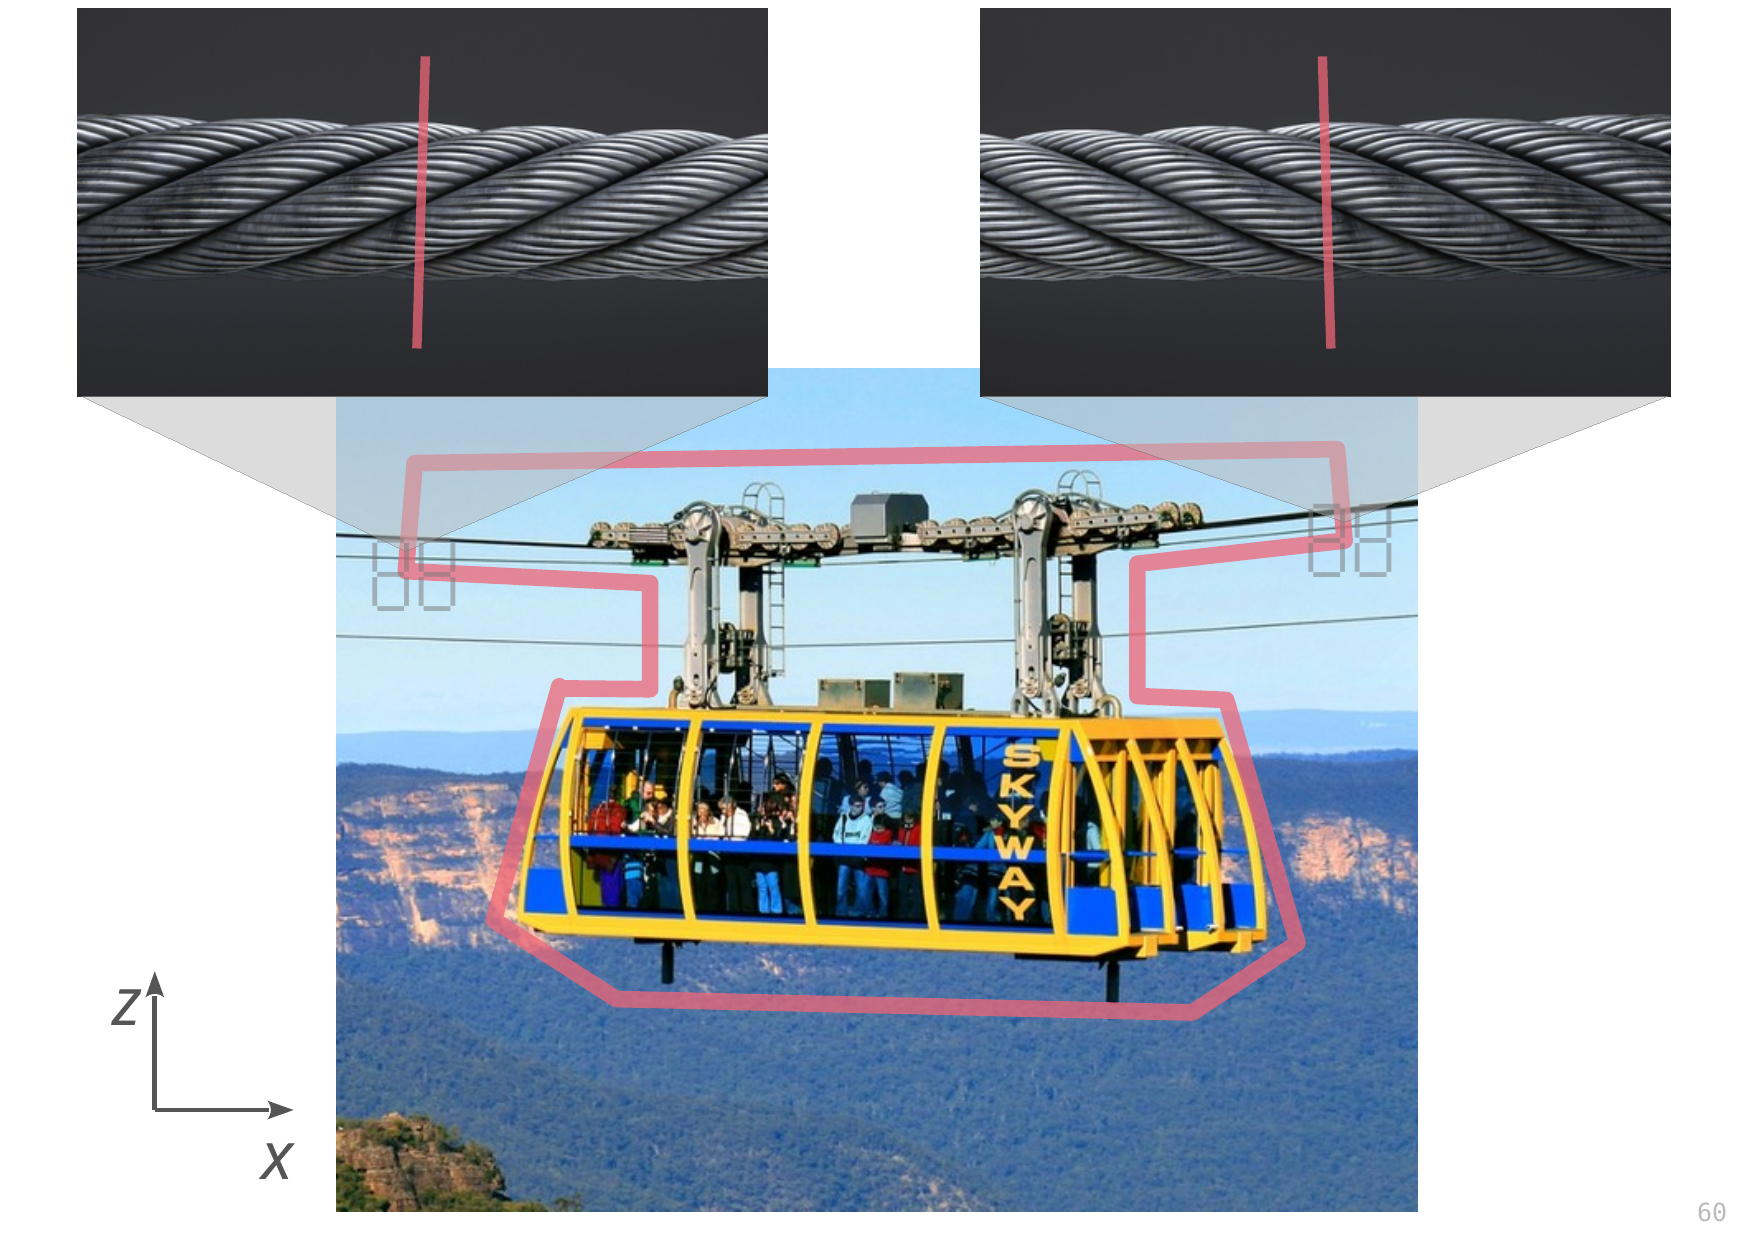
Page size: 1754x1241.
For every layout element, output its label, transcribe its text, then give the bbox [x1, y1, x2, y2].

text_box [982, 396, 1668, 502]
text_box x [246, 1101, 291, 1183]
text_box [81, 396, 768, 525]
text_box z [97, 946, 143, 1029]
picture [336, 494, 1418, 1213]
picture [481, 461, 1287, 1004]
text_box  [350, 496, 481, 612]
text_box  [1286, 462, 1417, 578]
picture [77, 8, 1671, 451]
